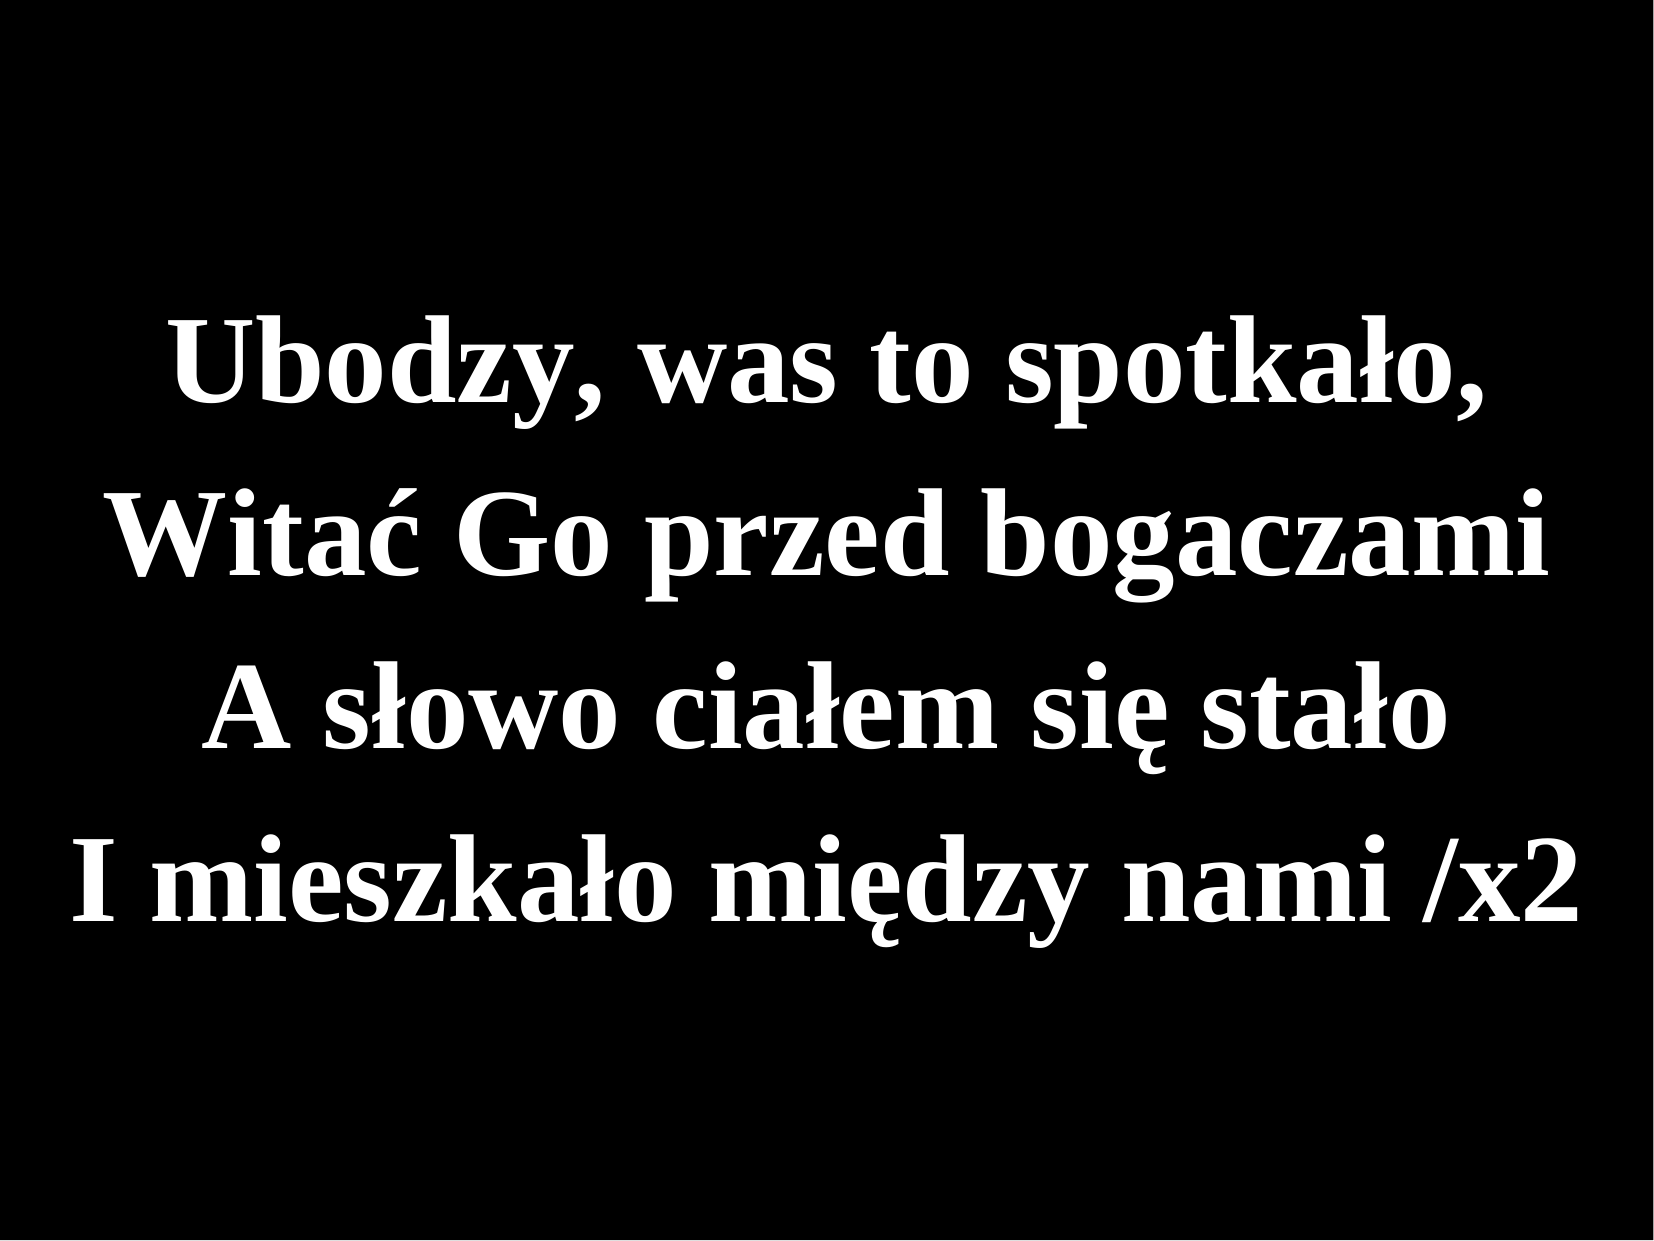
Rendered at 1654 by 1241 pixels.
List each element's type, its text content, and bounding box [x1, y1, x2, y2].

title Ubodzy, was to spotkało, ppp Witać Go przed bogaczami ppp A słowo ciałem się stało ppp I mieszkało między nami /x2 [0, 0, 1654, 1241]
